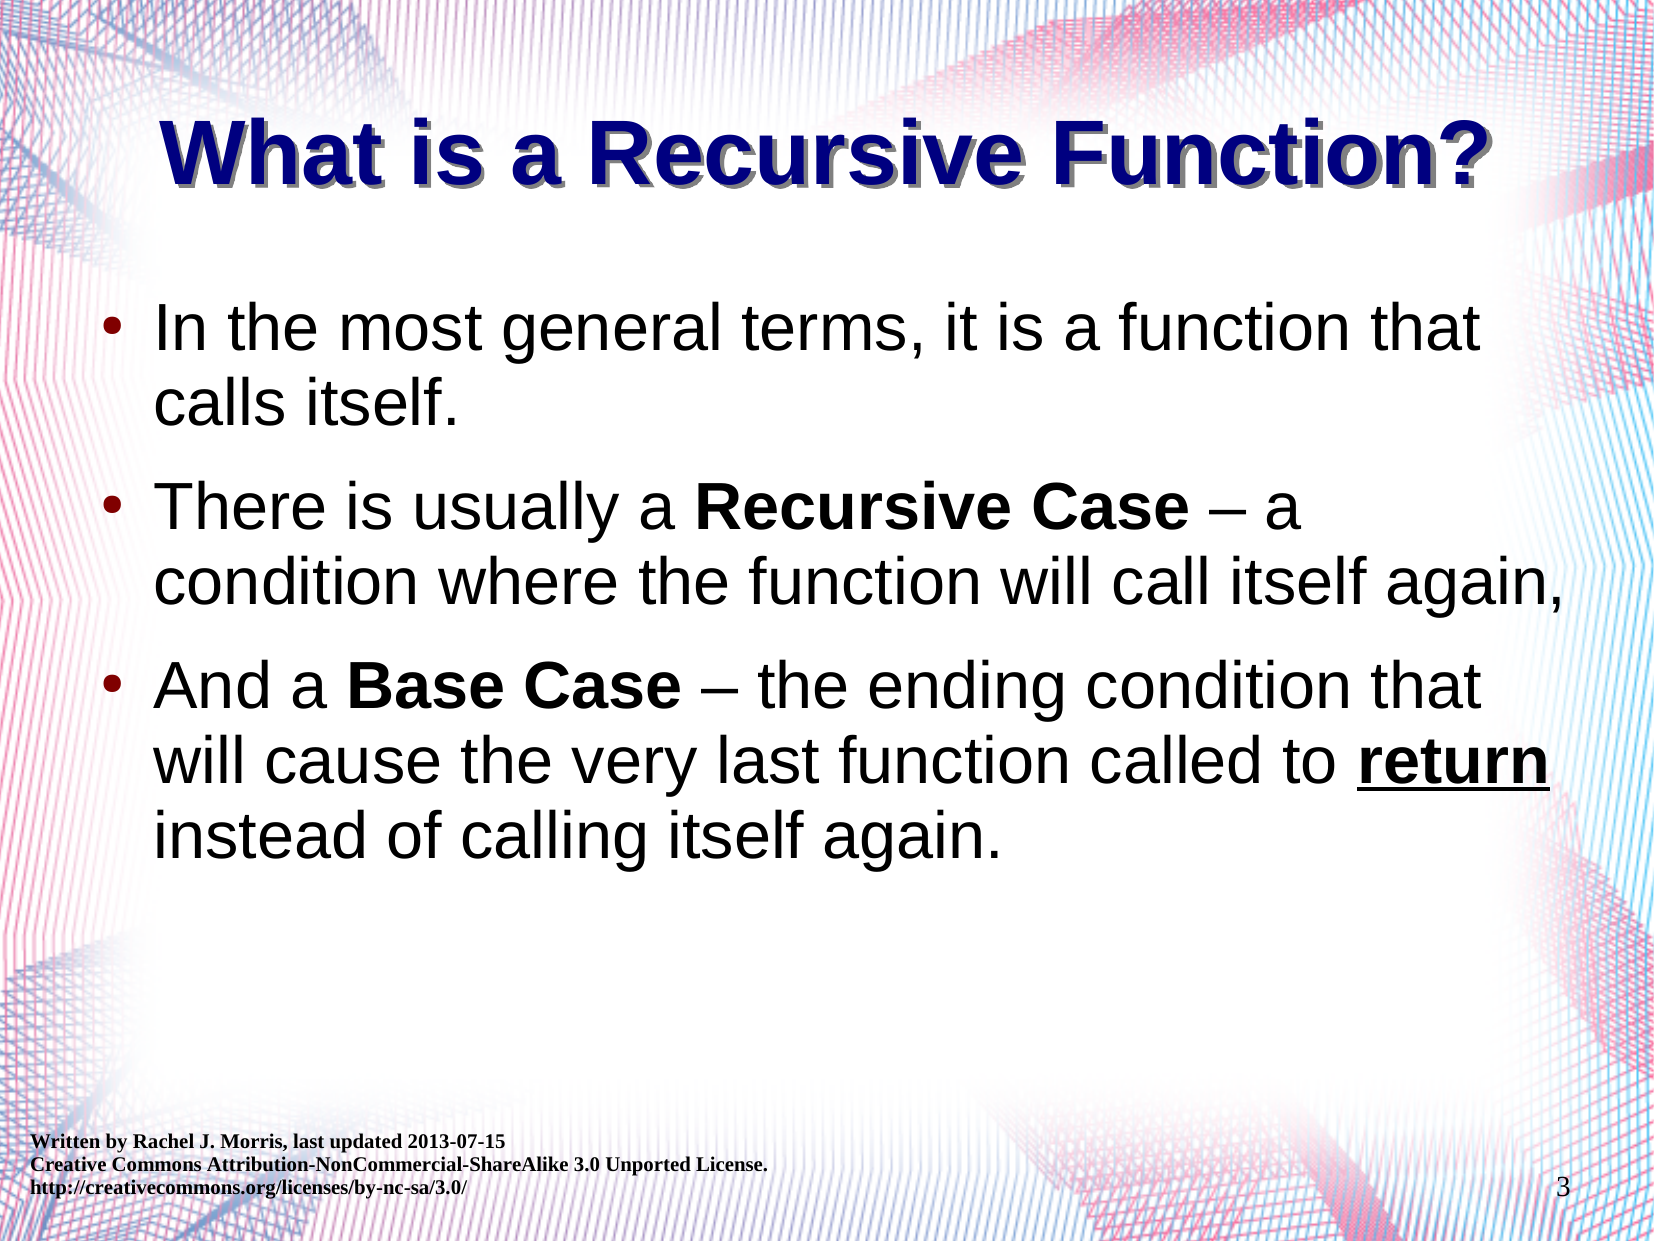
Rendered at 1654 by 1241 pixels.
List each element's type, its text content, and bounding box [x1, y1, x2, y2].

picture [0, 0, 1654, 1241]
title What is a Recursive Function? [82, 49, 1571, 257]
list In the most general terms, it is a function that calls itself. There is usually a Recursive Case – a condition where the function will call itself again, And a Base Case – the ending condition that will cause the very last function called to return instead of calling itself again. [82, 290, 1571, 1010]
